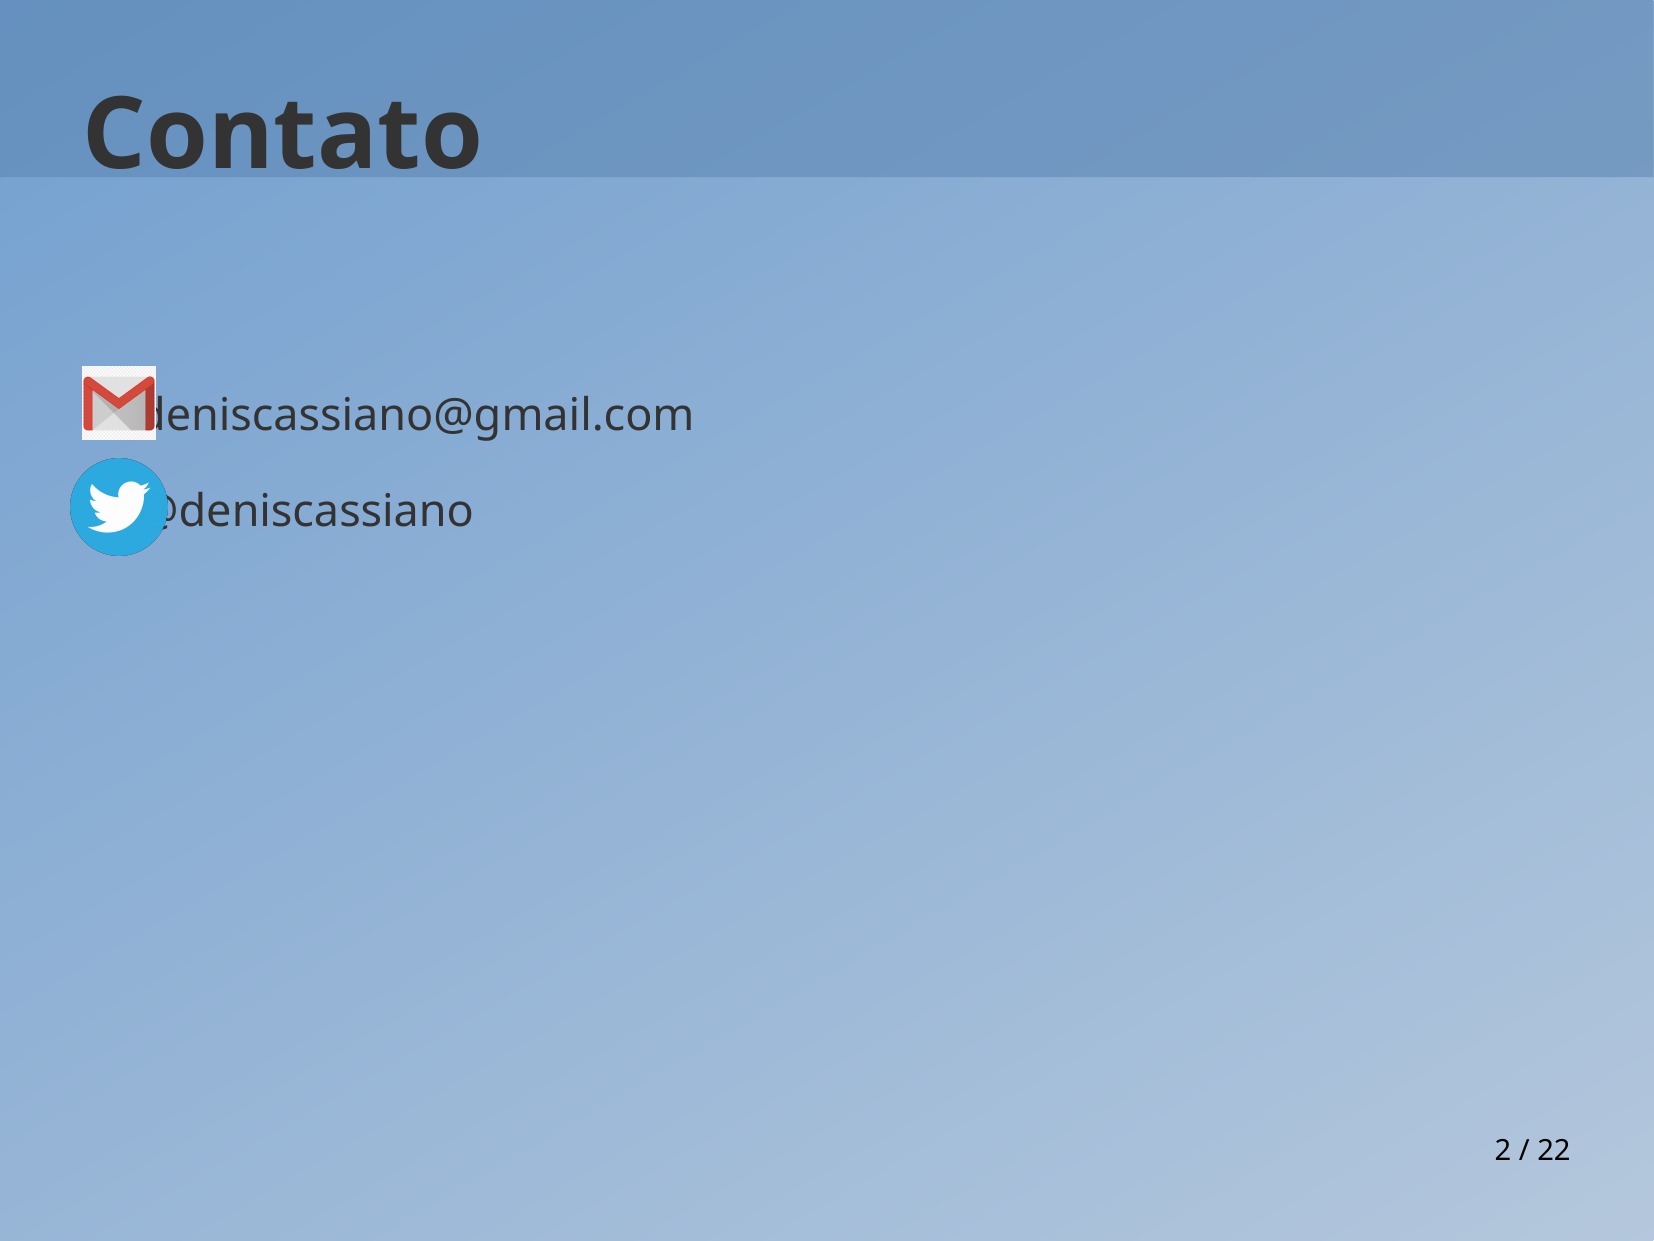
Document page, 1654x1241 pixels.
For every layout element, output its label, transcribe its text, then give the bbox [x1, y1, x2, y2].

title Contato [82, 11, 1489, 249]
picture [70, 458, 168, 556]
list deniscassiano@gmail.com @deniscassiano [106, 382, 1512, 544]
picture [82, 366, 156, 440]
